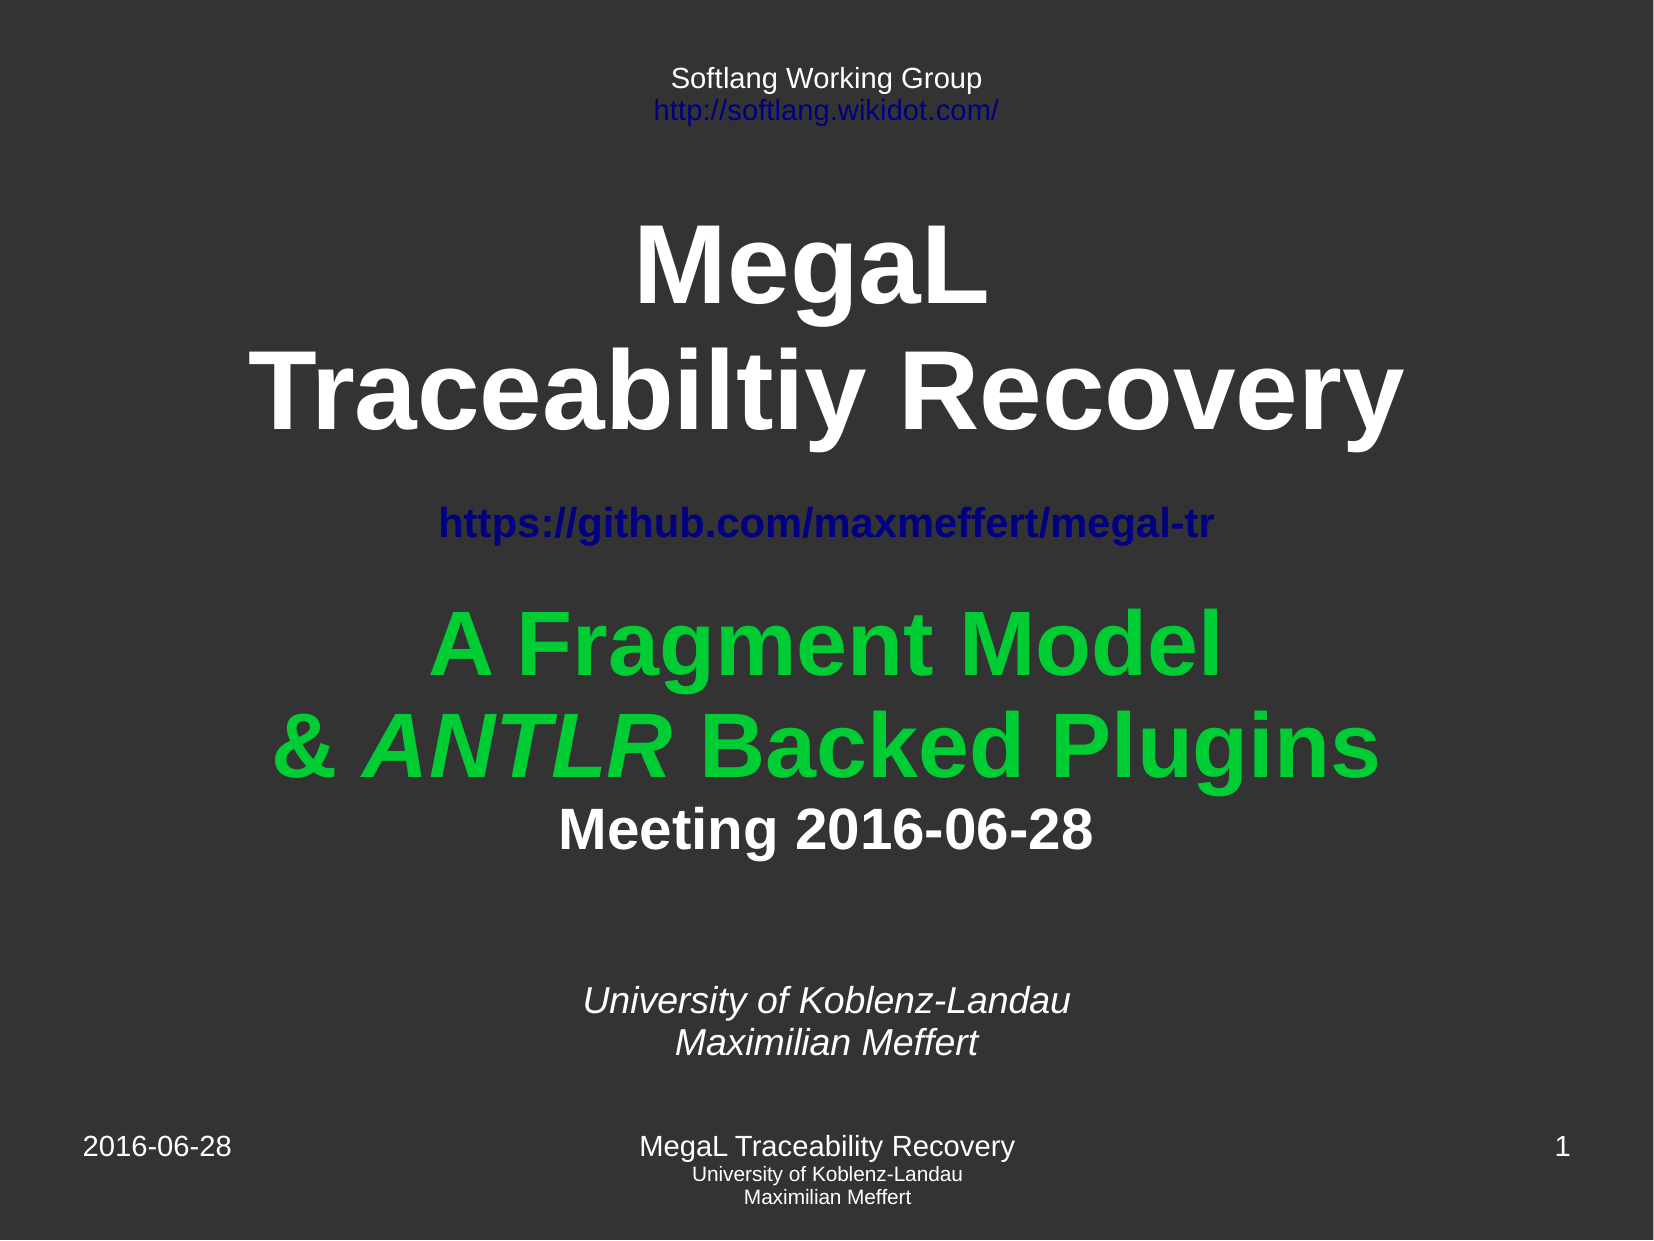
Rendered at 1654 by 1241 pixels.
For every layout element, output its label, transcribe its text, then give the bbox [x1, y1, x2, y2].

subtitle Softlang Working Group http://softlang.wikidot.com/ MegaL Traceabiltiy Recovery https://github.com/maxmeffert/megal-tr A Fragment Model & ANTLR Backed Plugins Meeting 2016-06-28 University of Koblenz-Landau Maximilian Meffert [82, 0, 1571, 1064]
